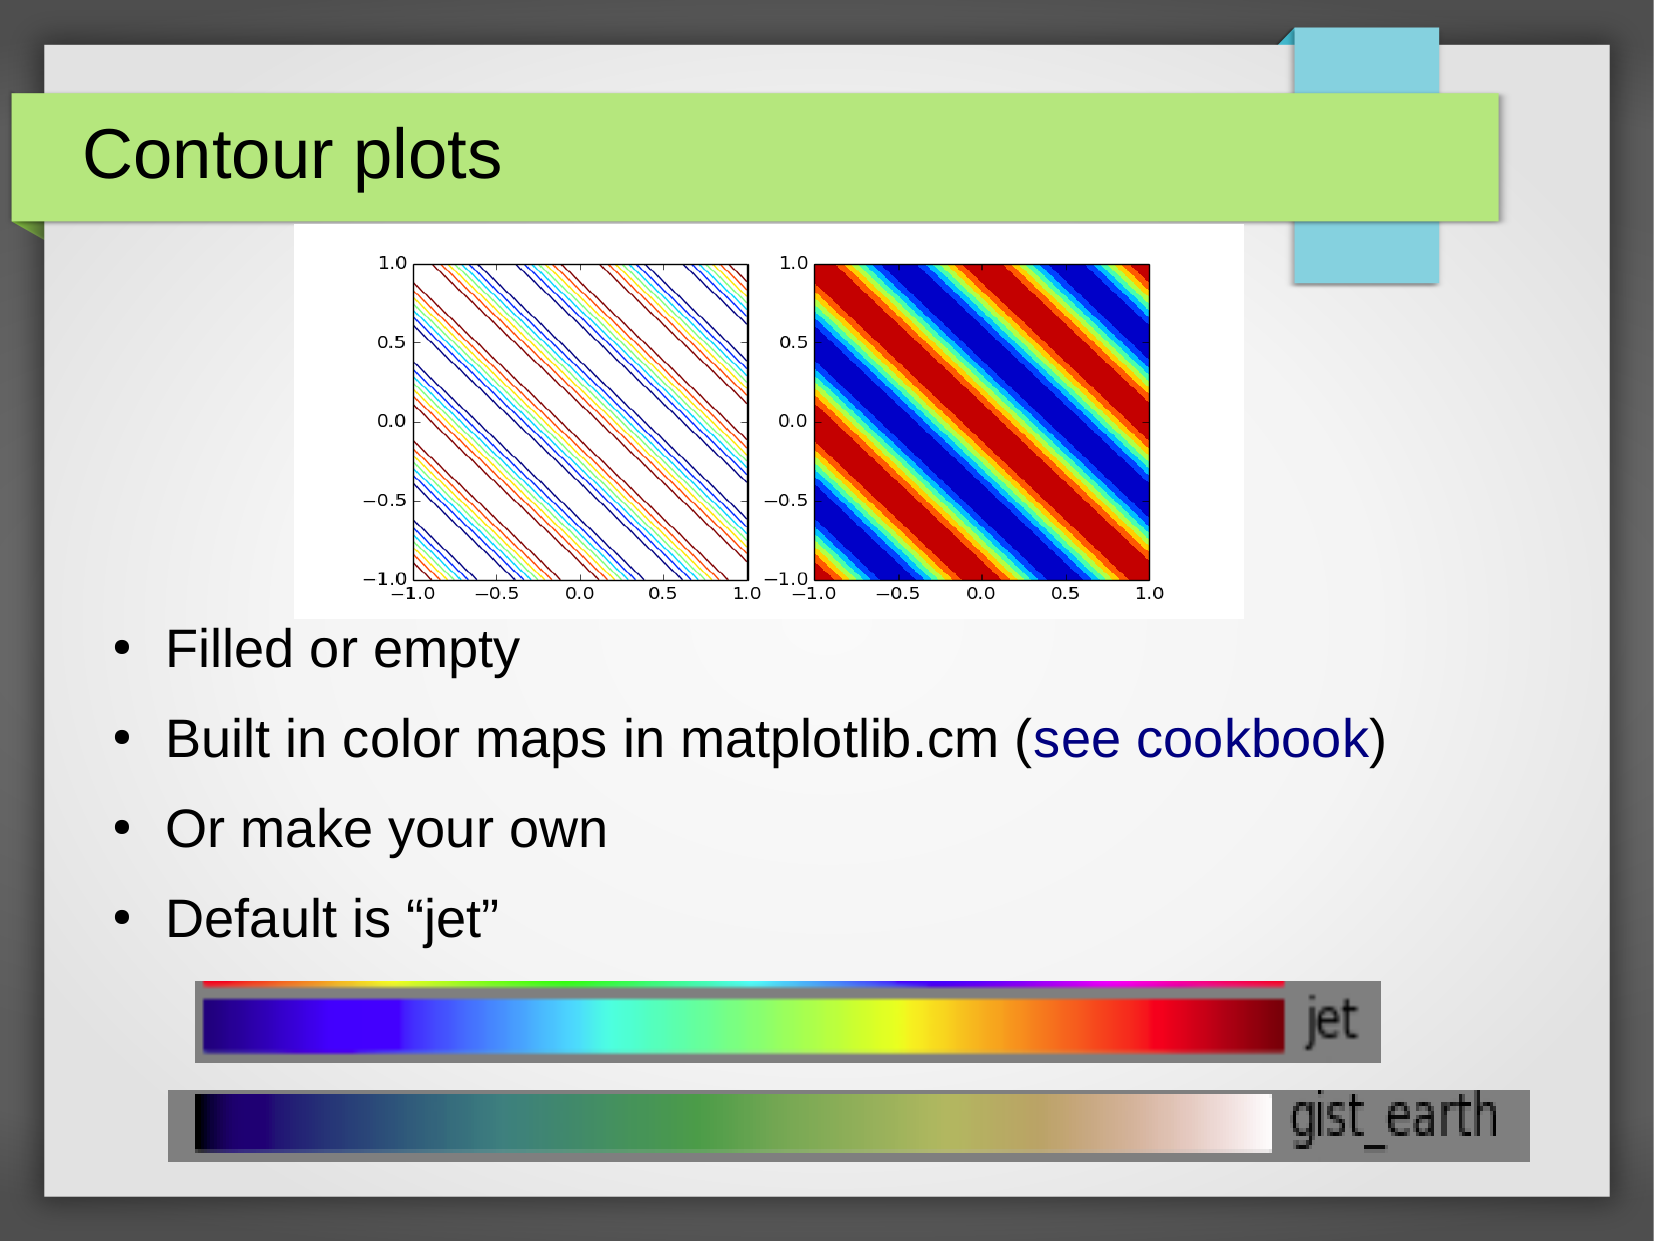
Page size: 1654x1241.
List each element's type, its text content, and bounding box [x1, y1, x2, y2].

title Contour plots [82, 94, 1264, 213]
picture [0, 0, 1654, 1241]
list Filled or empty Built in color maps in matplotlib.cm (see cookbook) Or make your own Default is “jet” [94, 618, 1583, 1002]
